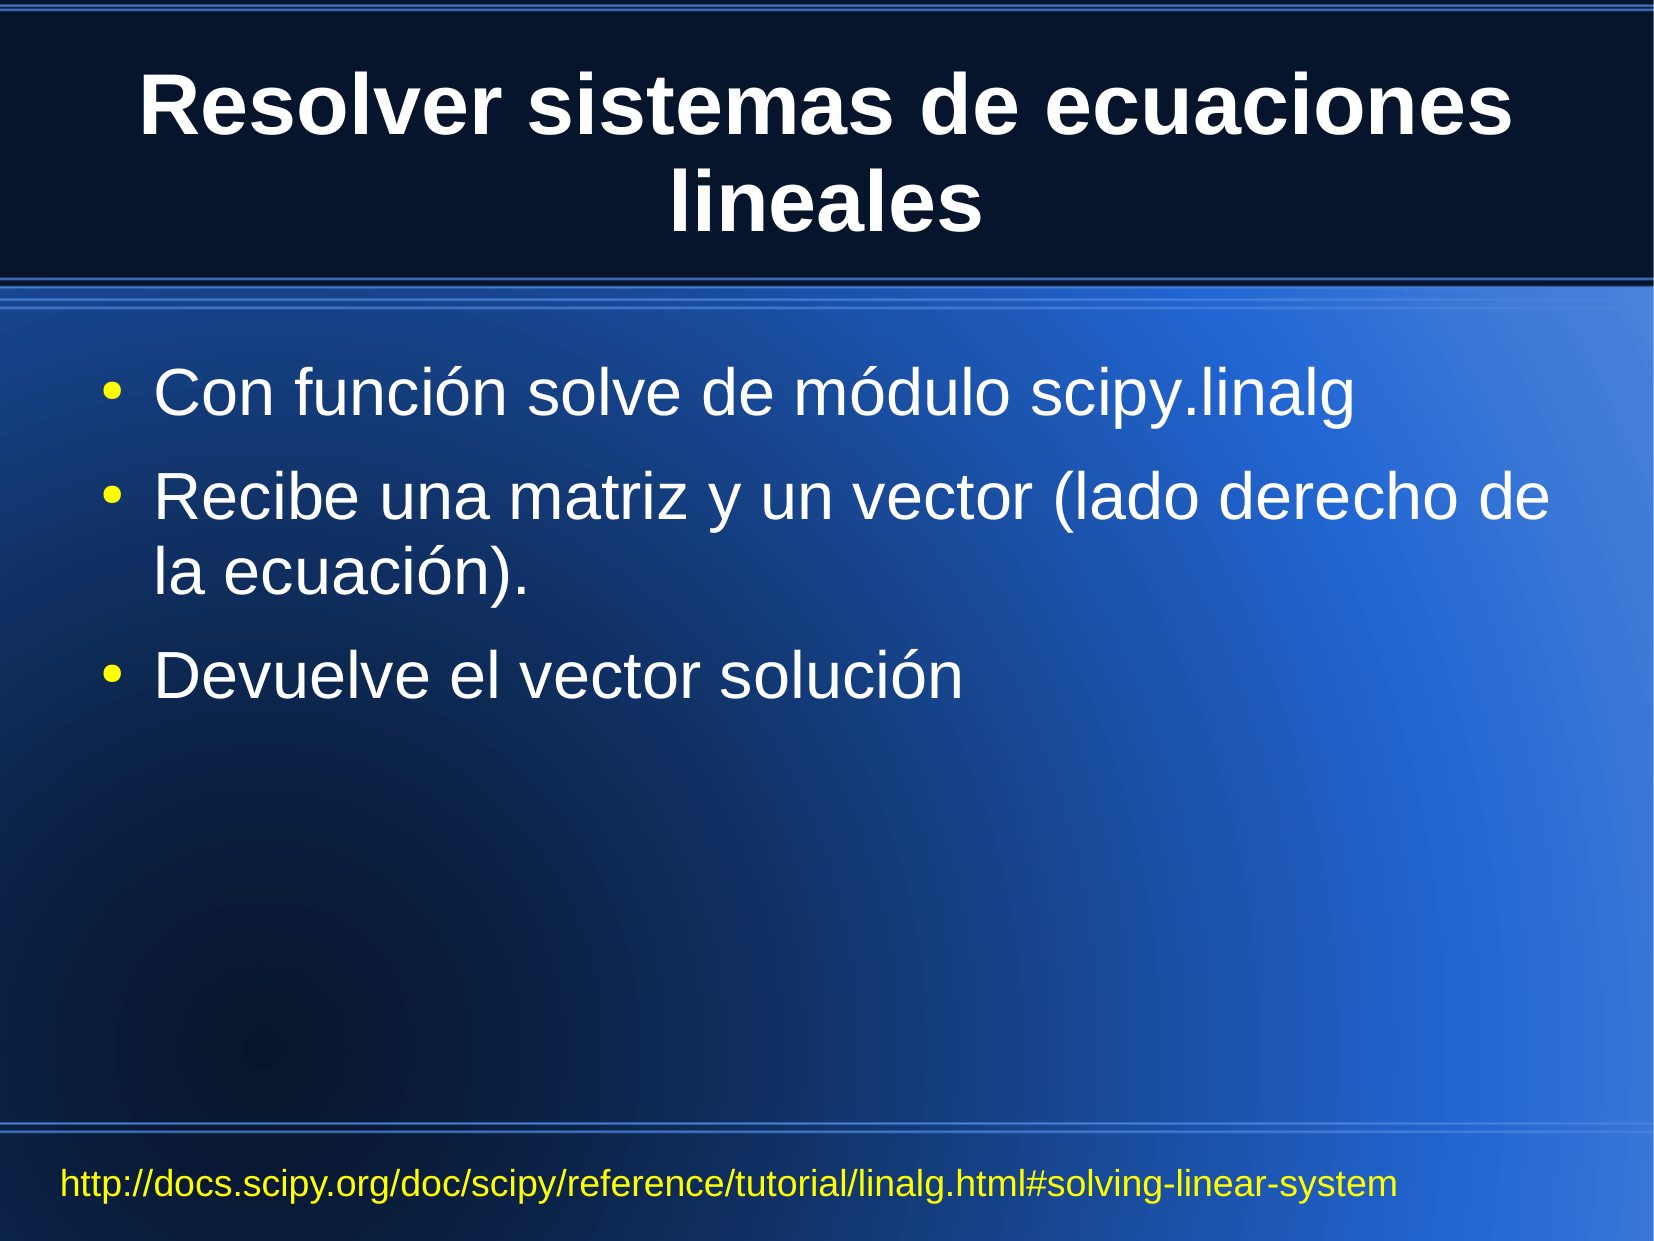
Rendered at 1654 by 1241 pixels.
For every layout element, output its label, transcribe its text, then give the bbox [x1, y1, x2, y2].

picture [0, 0, 1654, 1241]
text_box http://docs.scipy.org/doc/scipy/reference/tutorial/linalg.html#solving-linear-system [45, 1155, 1576, 1241]
title Resolver sistemas de ecuaciones lineales [82, 49, 1571, 257]
list Con función solve de módulo scipy.linalg Recibe una matriz y un vector (lado derecho de la ecuación). Devuelve el vector solución [82, 355, 1571, 1075]
